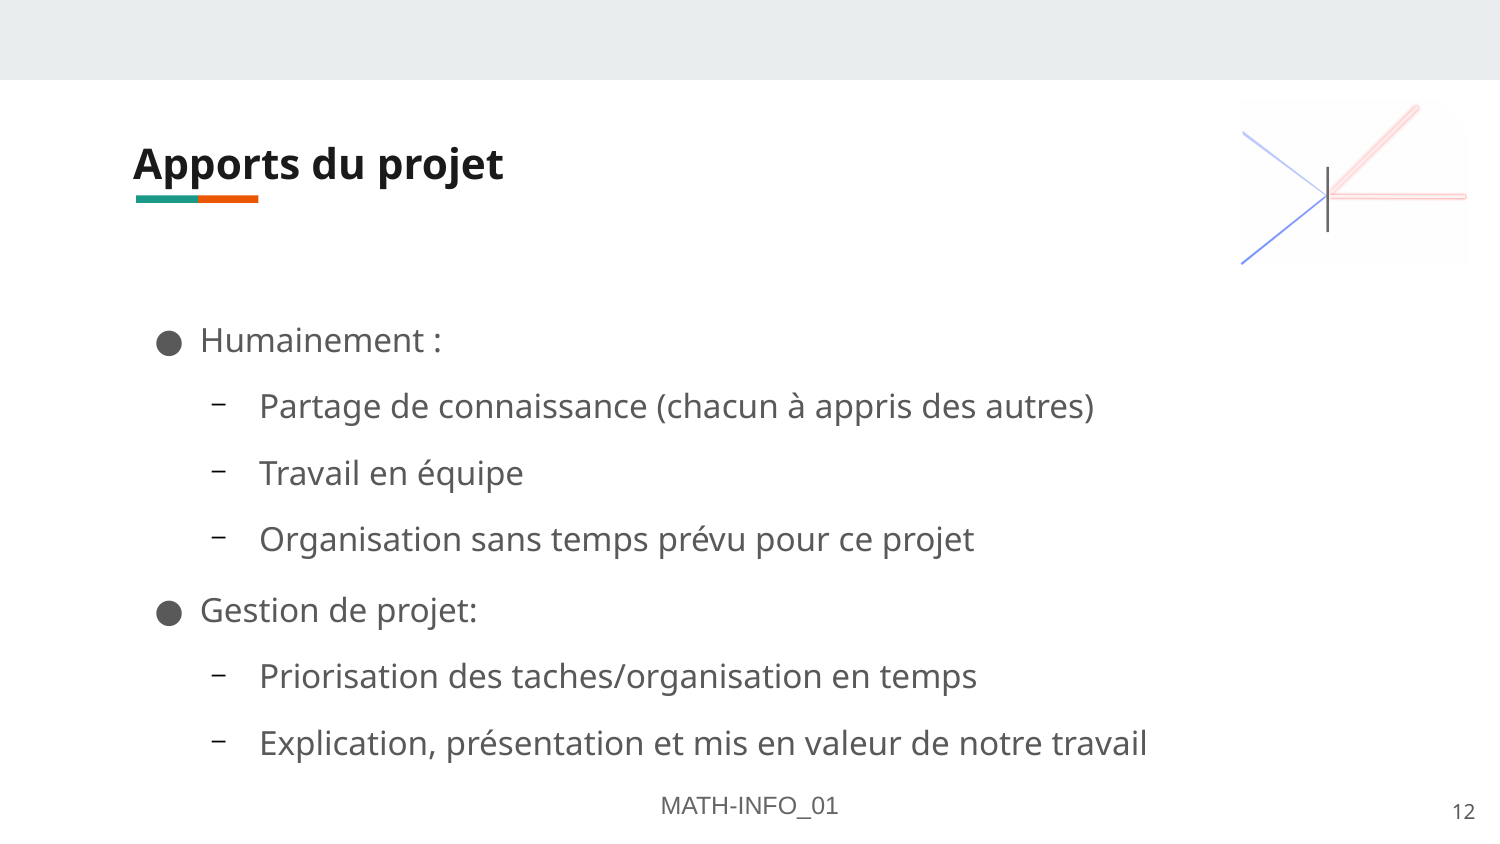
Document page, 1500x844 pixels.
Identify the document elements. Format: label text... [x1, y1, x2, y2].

title Apports du projet [118, 118, 1240, 207]
list Humainement : Partage de connaissance (chacun à appris des autres) Travail en équipe Organisation sans temps prévu pour ce projet Gestion de projet: Priorisation des taches/organisation en temps Explication, présentation et mis en valeur de notre travail [118, 295, 1380, 785]
picture [1240, 100, 1469, 266]
text_box MATH-INFO_01 [645, 784, 855, 827]
